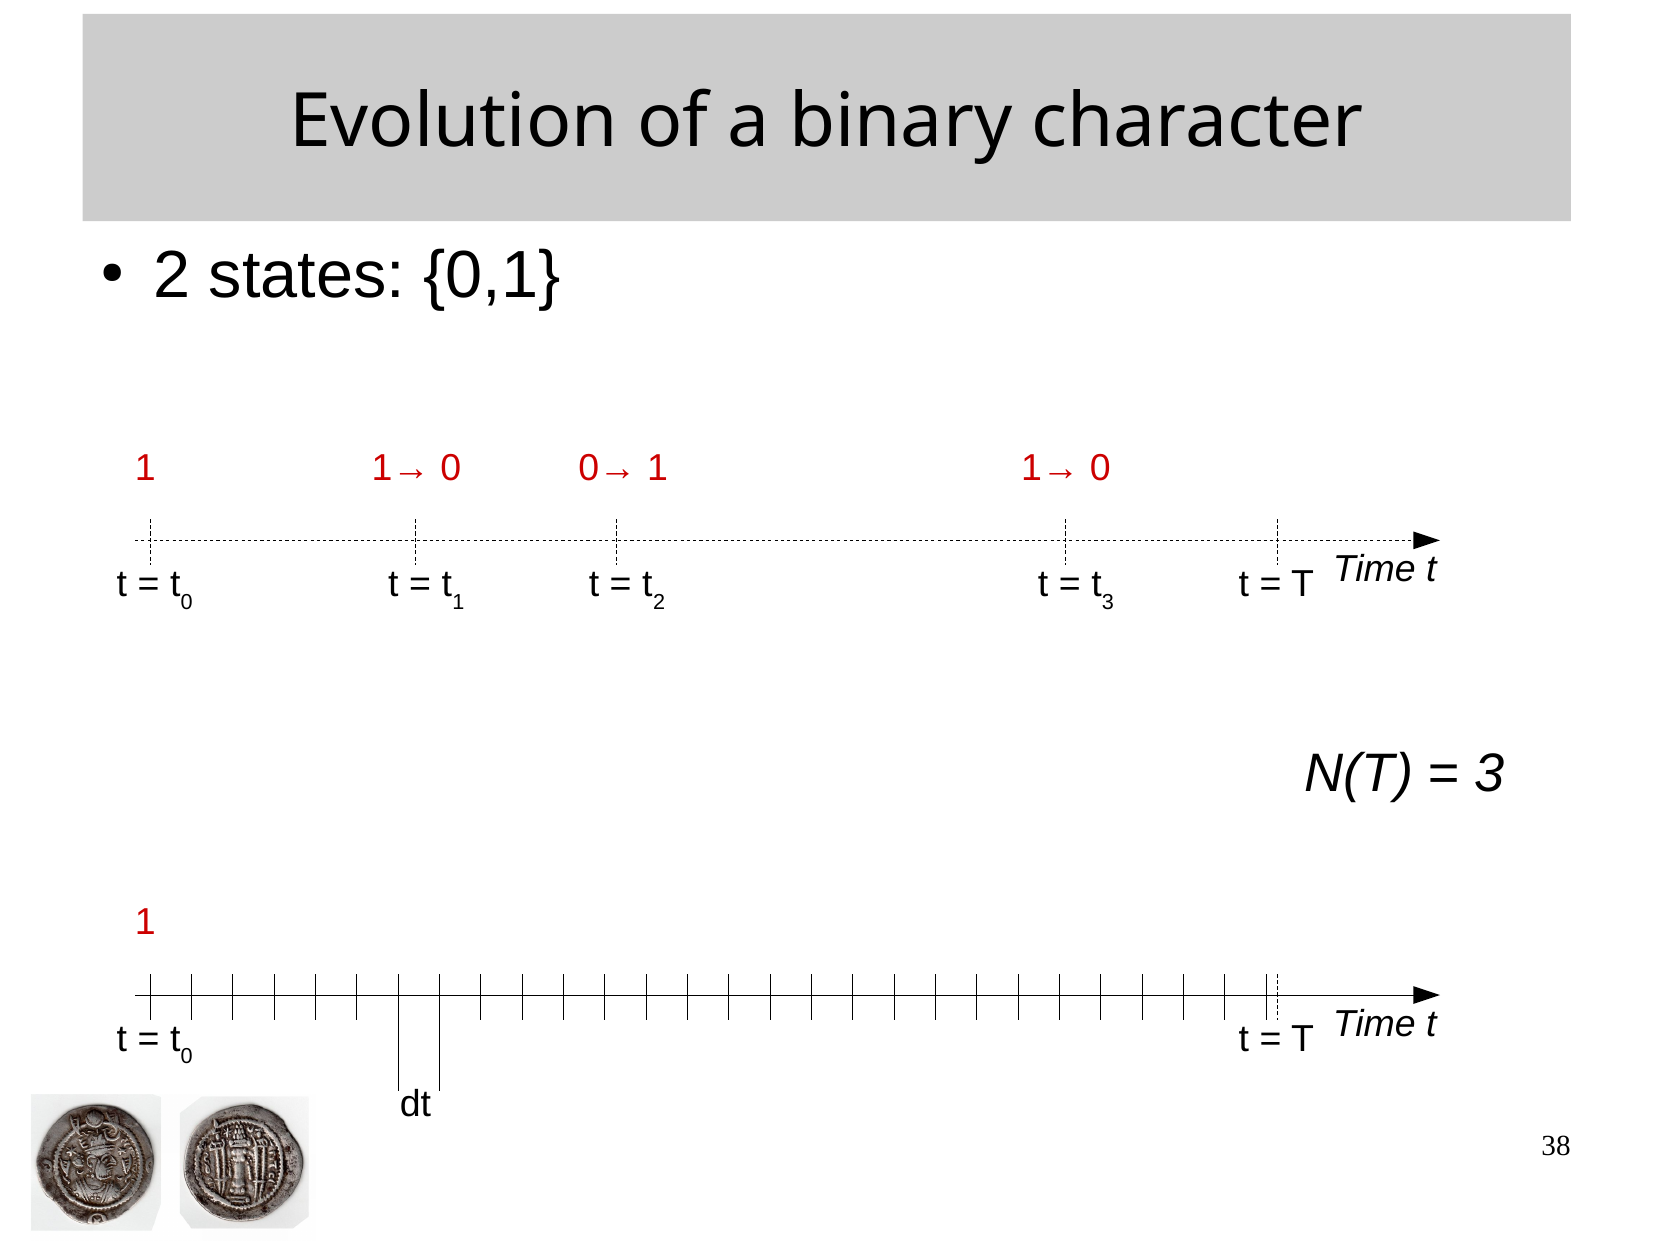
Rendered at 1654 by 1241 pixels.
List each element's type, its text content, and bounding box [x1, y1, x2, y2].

text_box 1 [120, 893, 196, 951]
text_box Time t [1318, 540, 1514, 598]
picture [30, 1094, 316, 1241]
text_box 1→ 0 [1006, 438, 1127, 496]
text_box t = t3 [1023, 555, 1132, 622]
text_box 1 [120, 438, 196, 496]
text_box t = T [1223, 555, 1333, 613]
title Evolution of a binary character [82, 13, 1571, 222]
text_box dt [385, 1075, 462, 1132]
text_box t = t0 [101, 555, 211, 622]
text_box 0→ 1 [563, 438, 684, 496]
text_box N(T) = 3 [1290, 735, 1576, 824]
text_box Time t [1318, 995, 1514, 1052]
text_box 1→ 0 [356, 438, 477, 496]
text_box t = t2 [574, 555, 683, 622]
text_box t = t0 [101, 1010, 211, 1076]
text_box t = T [1223, 1010, 1333, 1067]
text_box t = t1 [373, 555, 482, 622]
list 2 states: {0,1} [82, 237, 1571, 421]
